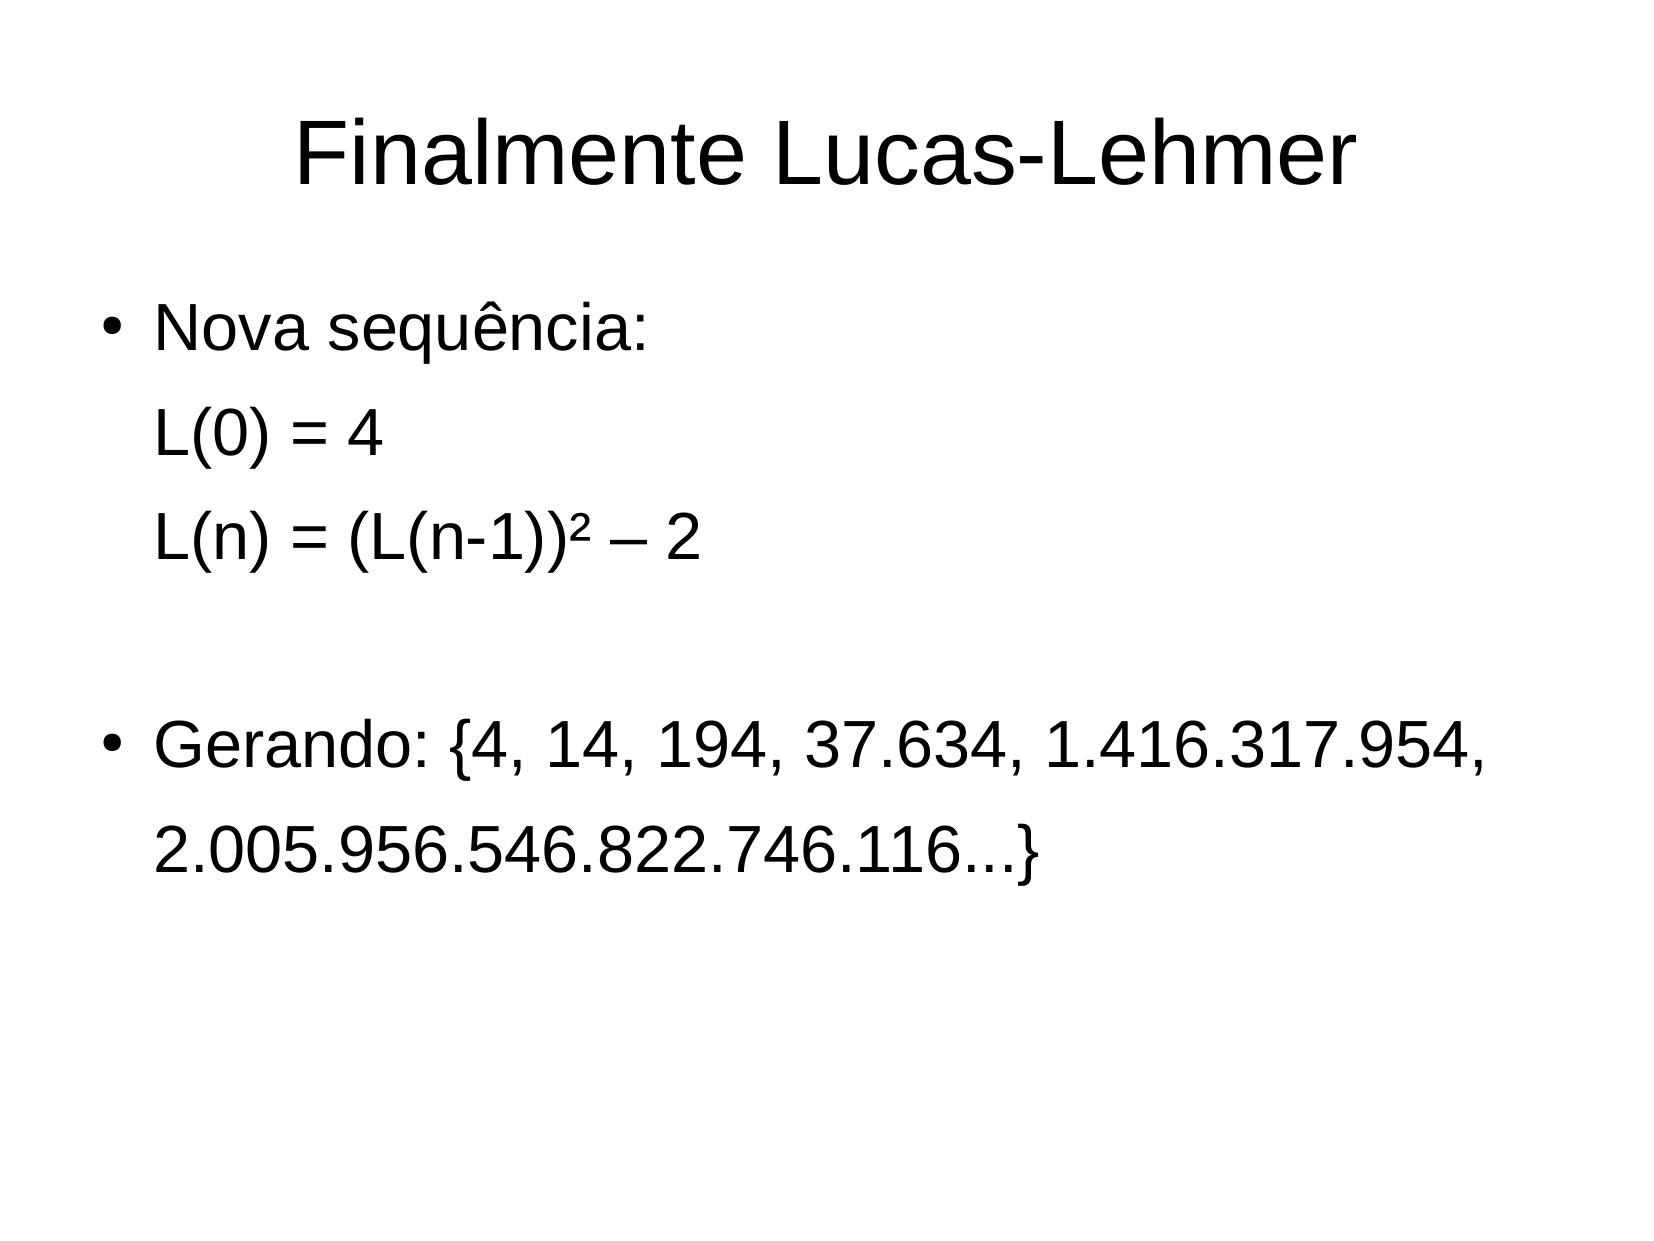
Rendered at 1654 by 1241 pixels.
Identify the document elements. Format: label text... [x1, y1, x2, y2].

title Finalmente Lucas-Lehmer [82, 49, 1571, 257]
list Nova sequência: L(0) = 4 L(n) = (L(n-1))² – 2 Gerando: {4, 14, 194, 37.634, 1.416.317.954, 2.005.956.546.822.746.116...} [82, 290, 1571, 1010]
